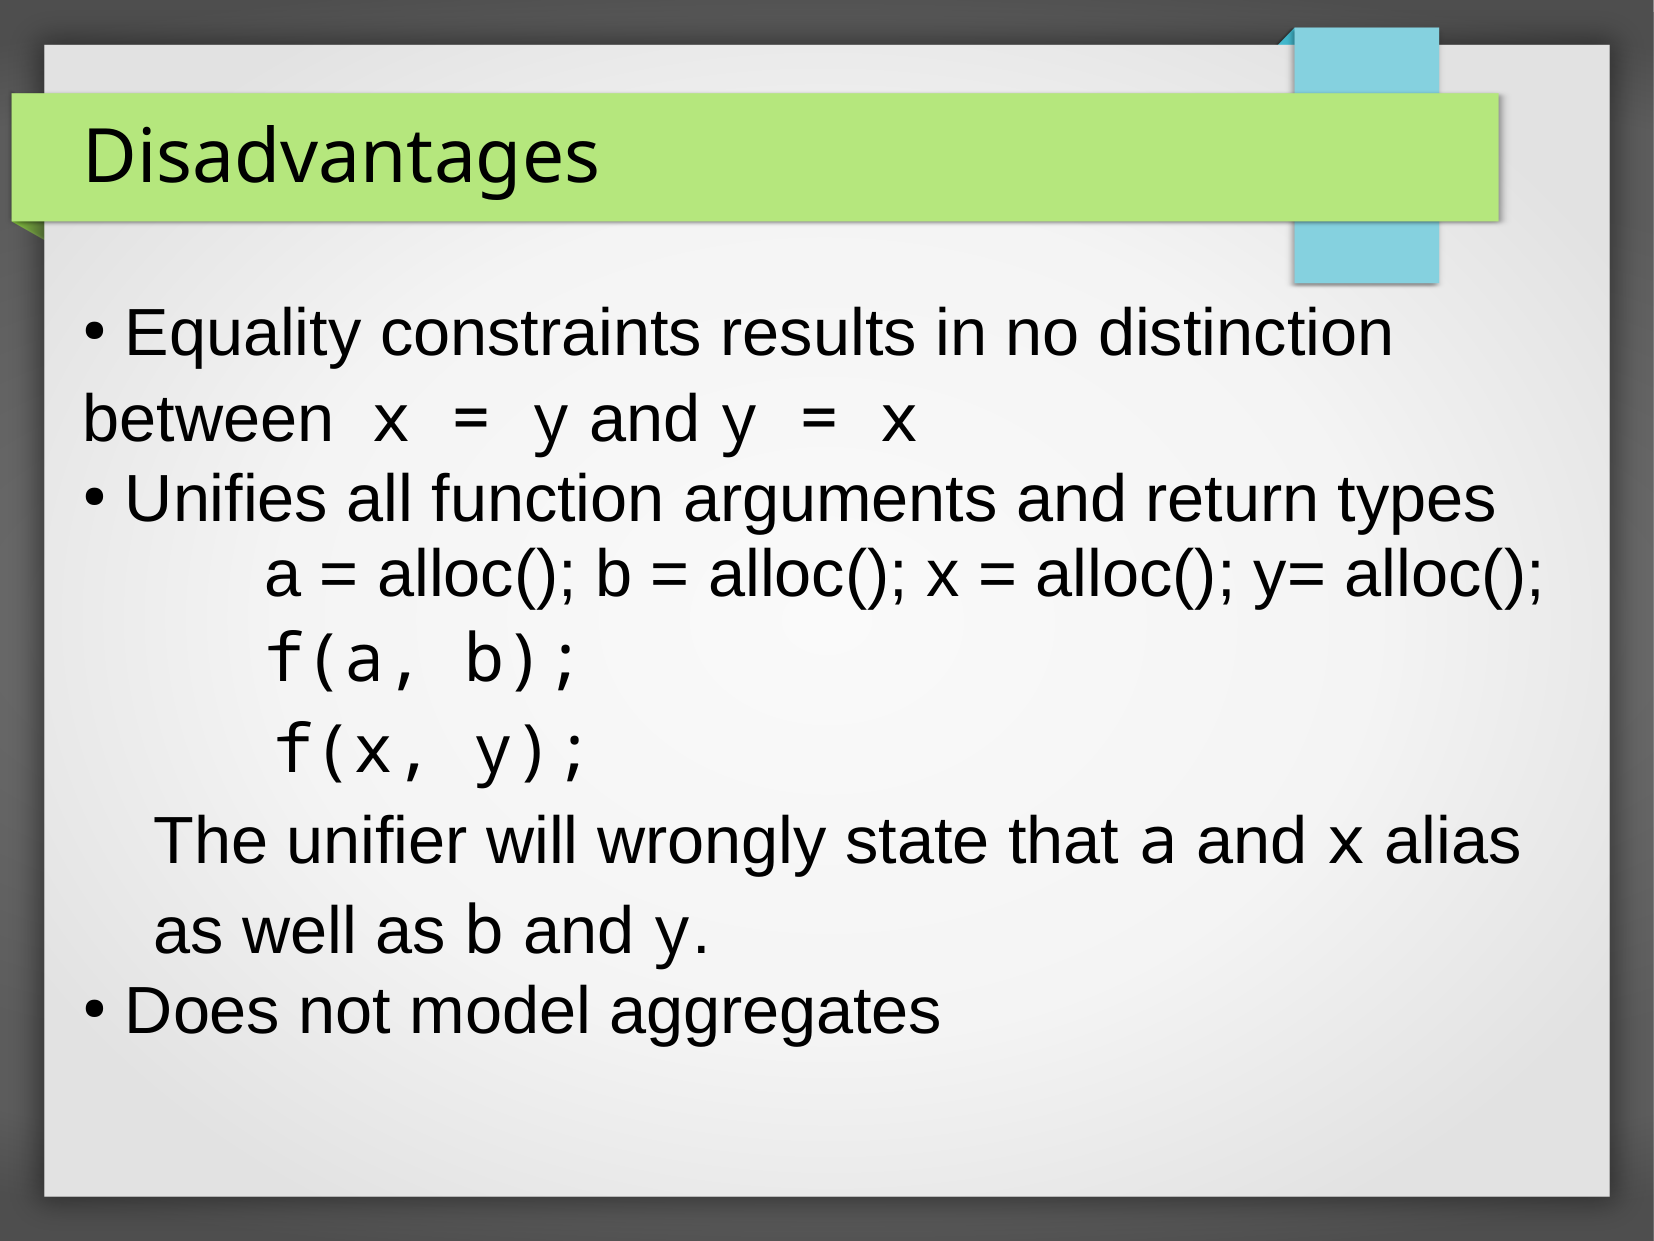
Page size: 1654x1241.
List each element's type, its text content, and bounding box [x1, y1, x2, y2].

picture [0, 0, 1654, 1241]
title Disadvantages [82, 94, 1264, 213]
subtitle Equality constraints results in no distinction between x = y and y = x Unifies all function arguments and return types a = alloc(); b = alloc(); x = alloc(); y= alloc(); f(a, b); f(x, y); The unifier will wrongly state that a and x alias as well as b and y. Does not model aggregates [82, 295, 1571, 1015]
